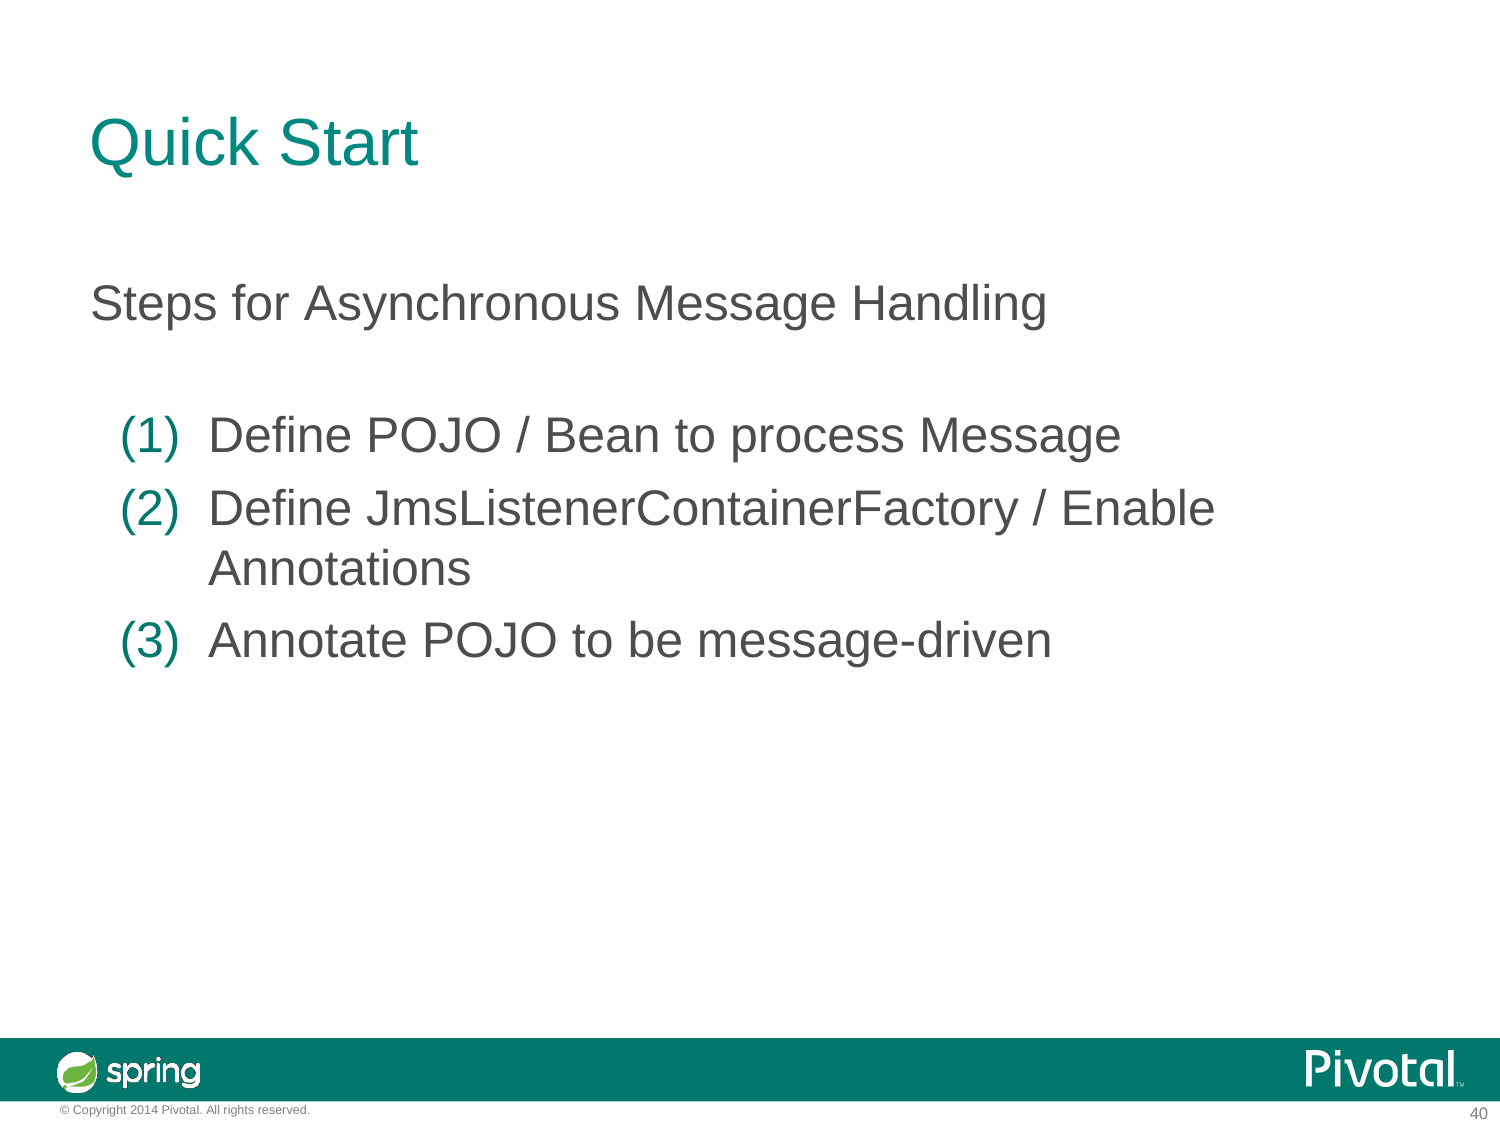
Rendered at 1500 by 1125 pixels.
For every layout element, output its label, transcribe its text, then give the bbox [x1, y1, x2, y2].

list Steps for Asynchronous Message Handling Define POJO / Bean to process Message Define JmsListenerContainerFactory / Enable Annotations Annotate POJO to be message-driven [75, 262, 1456, 1005]
picture [1306, 1050, 1464, 1087]
title Quick Start [75, 91, 1426, 187]
picture [32, 1041, 210, 1103]
